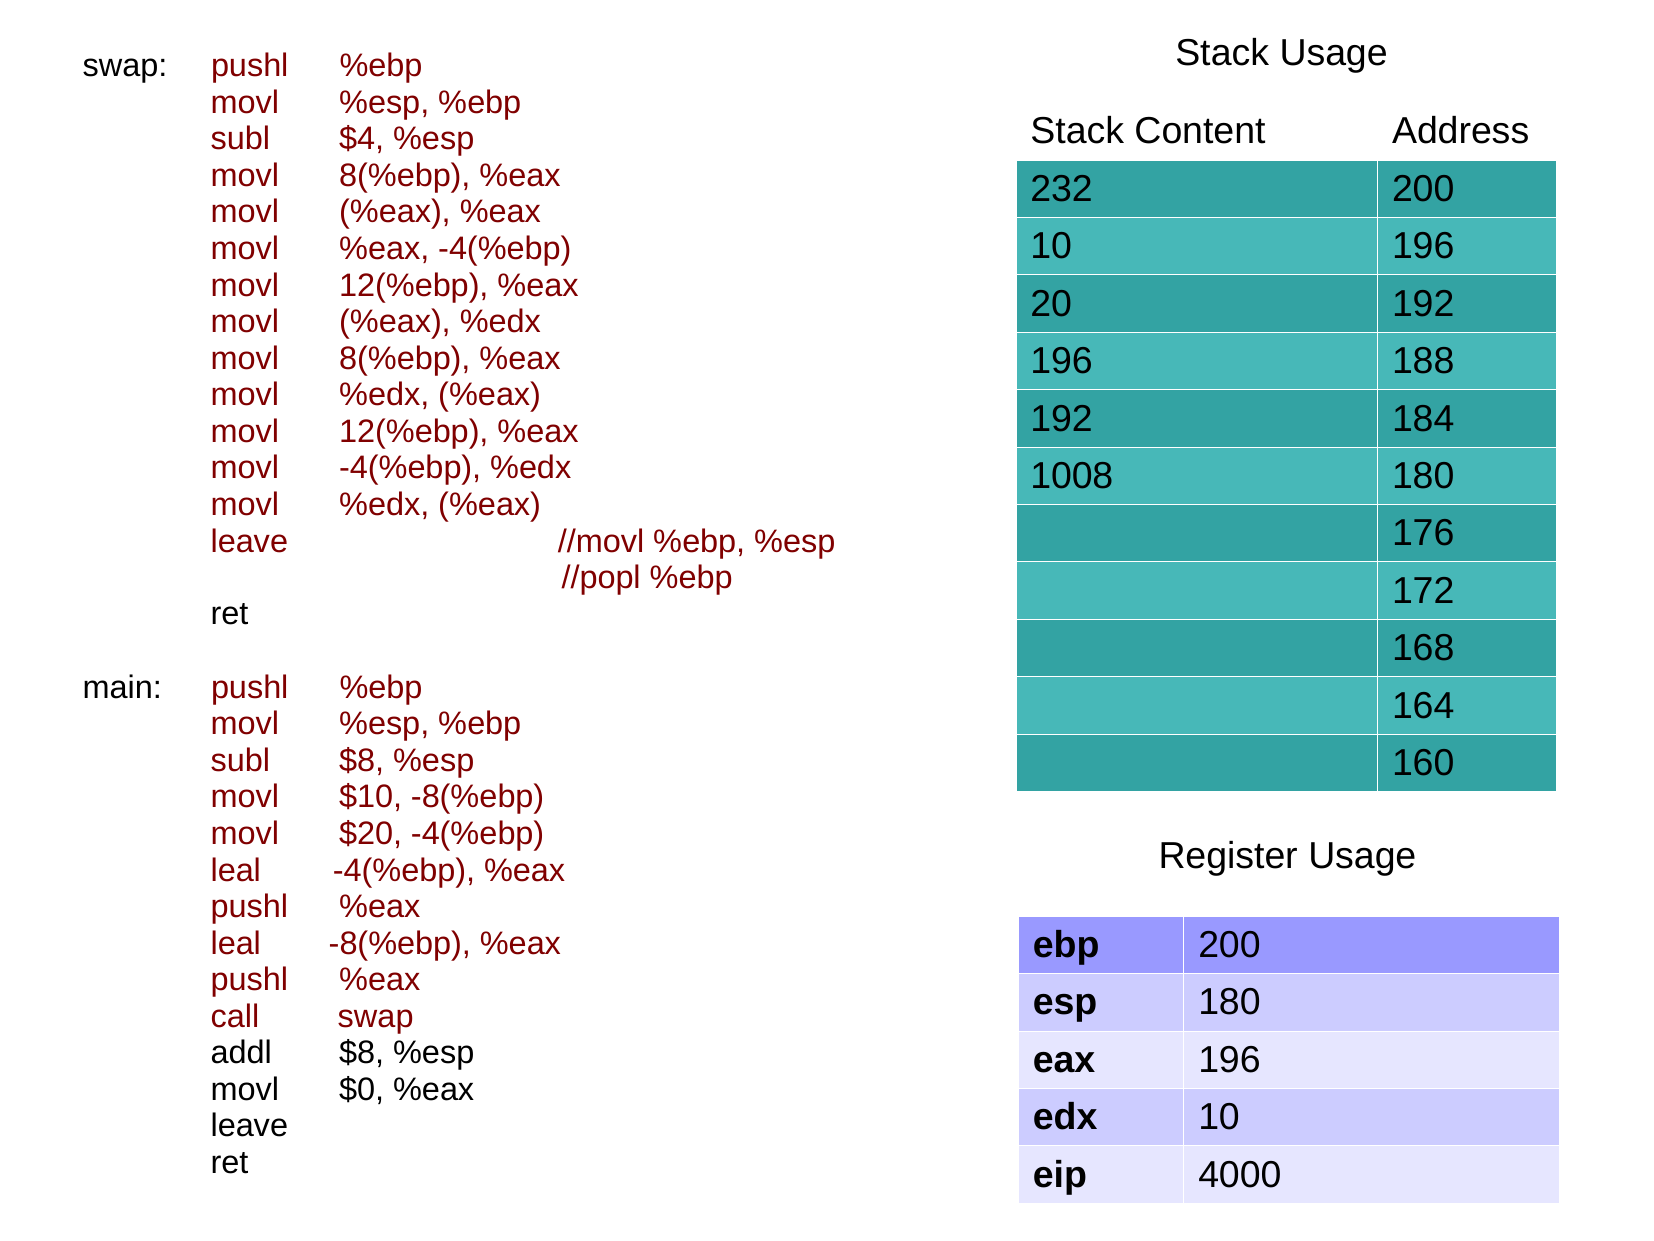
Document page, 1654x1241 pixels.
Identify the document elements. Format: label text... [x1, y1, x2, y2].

table_cell [1017, 562, 1377, 619]
table_cell 180 [1184, 974, 1559, 1031]
table_cell 168 [1378, 620, 1556, 676]
table_cell 188 [1378, 333, 1556, 389]
table_cell [1017, 505, 1377, 561]
table_cell edx [1019, 1089, 1183, 1145]
table_cell 172 [1378, 562, 1556, 619]
text_box Register Usage [1015, 826, 1560, 884]
table_header Stack Content [1017, 103, 1377, 160]
table_cell 192 [1017, 390, 1377, 447]
table_cell 164 [1378, 677, 1556, 734]
table_cell 232 [1017, 161, 1377, 217]
table_cell 4000 [1184, 1146, 1559, 1203]
table_cell 10 [1184, 1089, 1559, 1145]
table_cell eip [1019, 1146, 1183, 1203]
list swap: pushl %ebp movl %esp, %ebp subl $4, %esp movl 8(%ebp), %eax movl (%eax), %eax movl %eax, -4(%ebp) movl 12(%ebp), %eax movl (%eax), %edx movl 8(%ebp), %eax movl %edx, (%eax) movl 12(%ebp), %eax movl -4(%ebp), %edx movl %edx, (%eax) leave //movl %ebp, %esp //popl %ebp ret main: pushl %ebp movl %esp, %ebp subl $8, %esp movl $10, -8(%ebp) movl $20, -4(%ebp) leal -4(%ebp), %eax pushl %eax leal -8(%ebp), %eax pushl %eax call swap addl $8, %esp movl $0, %eax leave ret [82, 47, 969, 1182]
table_cell 184 [1378, 390, 1556, 447]
table_cell [1017, 620, 1377, 676]
table_cell 196 [1017, 333, 1377, 389]
table_cell 160 [1378, 735, 1556, 791]
table_cell esp [1019, 974, 1183, 1031]
table_cell eax [1019, 1032, 1183, 1088]
table_header ebp [1019, 917, 1183, 973]
table_cell 192 [1378, 275, 1556, 332]
table_cell [1017, 735, 1377, 791]
table_header Address [1378, 103, 1556, 160]
table_cell [1017, 677, 1377, 734]
table_cell 196 [1184, 1032, 1559, 1088]
table_cell 10 [1017, 218, 1377, 274]
table_cell 176 [1378, 505, 1556, 561]
text_box Stack Usage [1009, 23, 1554, 81]
table_cell 180 [1378, 448, 1556, 504]
table_header 200 [1184, 917, 1559, 973]
table_cell 1008 [1017, 448, 1377, 504]
table_cell 196 [1378, 218, 1556, 274]
table_cell 200 [1378, 161, 1556, 217]
table_cell 20 [1017, 275, 1377, 332]
